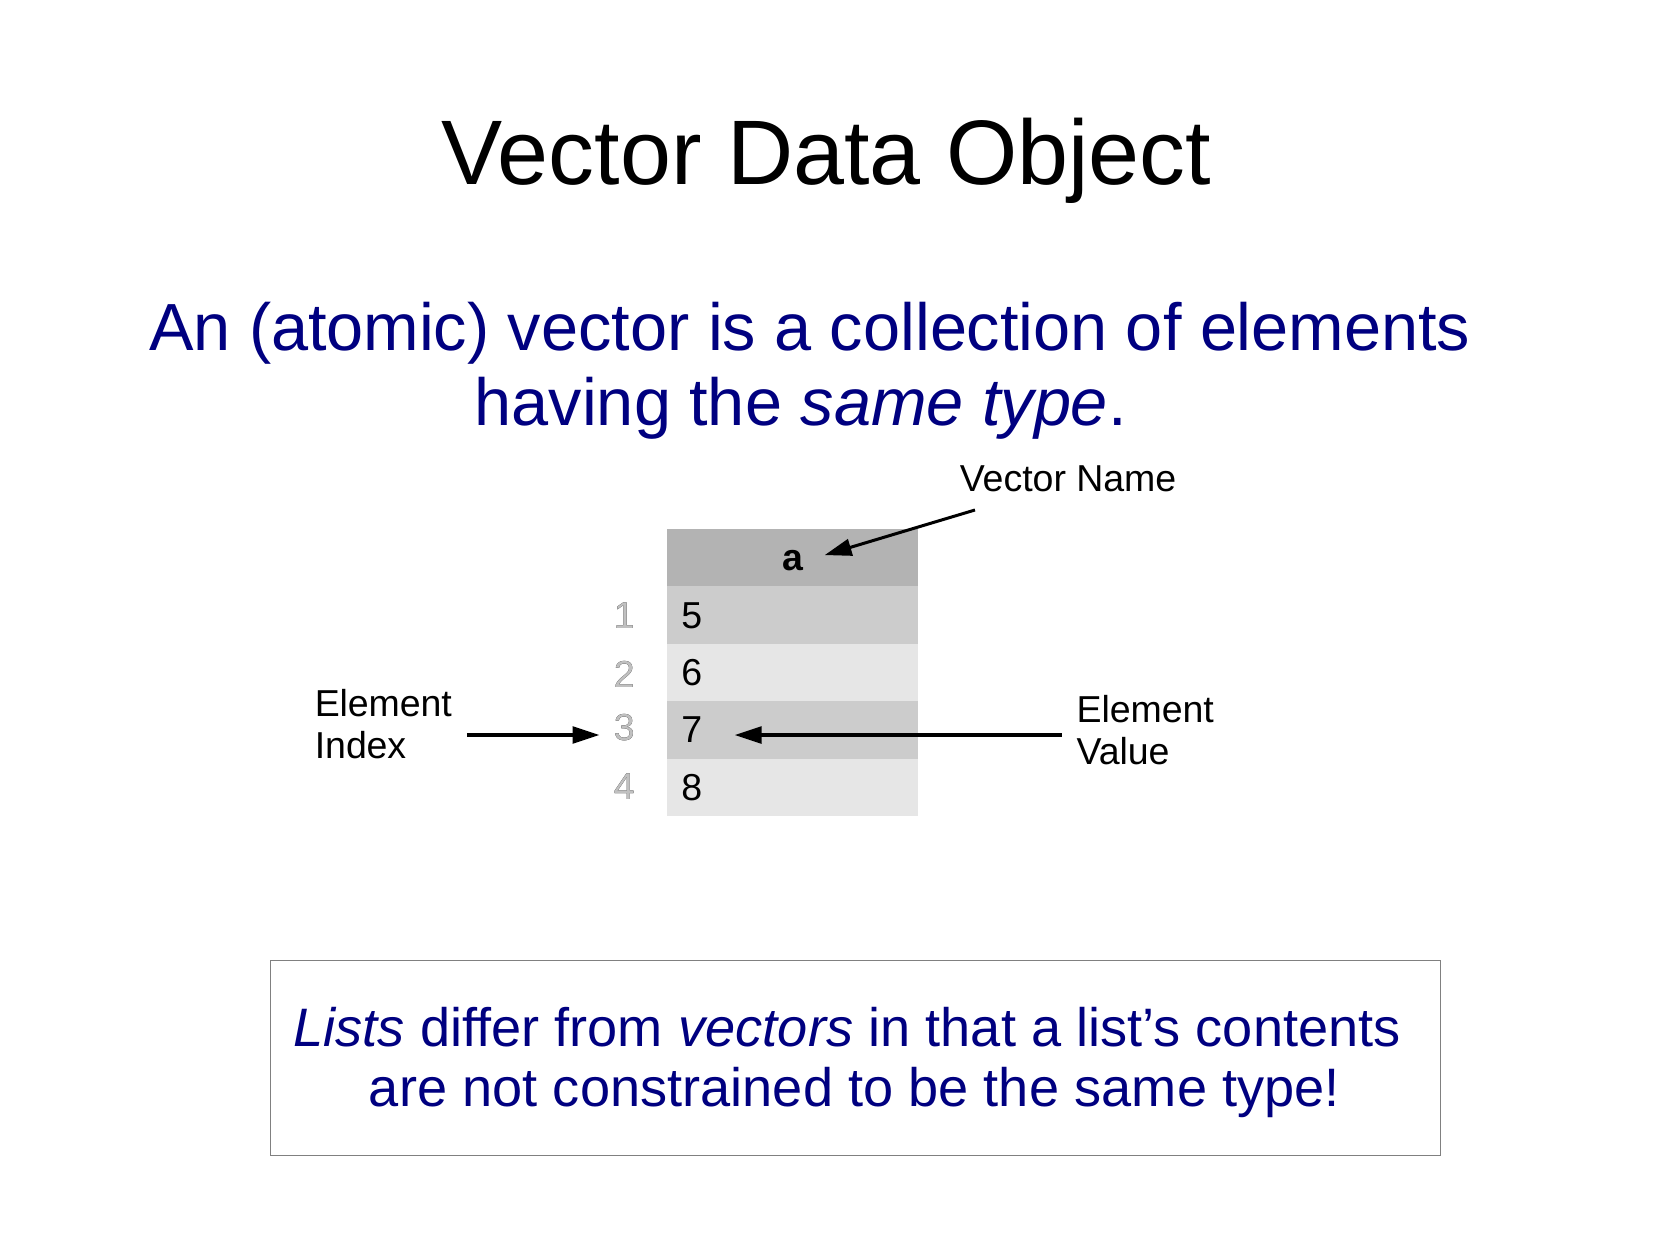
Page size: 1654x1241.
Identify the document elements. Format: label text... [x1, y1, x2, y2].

table_cell 5 [667, 586, 918, 644]
table_cell 7 [667, 701, 918, 759]
text_box Element Value [1061, 680, 1229, 780]
text_box 2 [599, 646, 650, 699]
title Vector Data Object [82, 49, 1571, 257]
text_box Vector Name [945, 450, 1192, 507]
list An (atomic) vector is a collection of elements having the same type. [82, 290, 1538, 1141]
text_box 3 [599, 699, 650, 757]
table_cell 6 [667, 644, 918, 701]
table_cell 8 [667, 759, 918, 816]
text_box 1 [598, 587, 650, 644]
table_header a [667, 529, 918, 586]
text_box Element Index [300, 675, 467, 774]
text_box Lists differ from vectors in that a list’s contents are not constrained to be the same type! [270, 960, 1441, 1156]
text_box 4 [599, 758, 650, 816]
